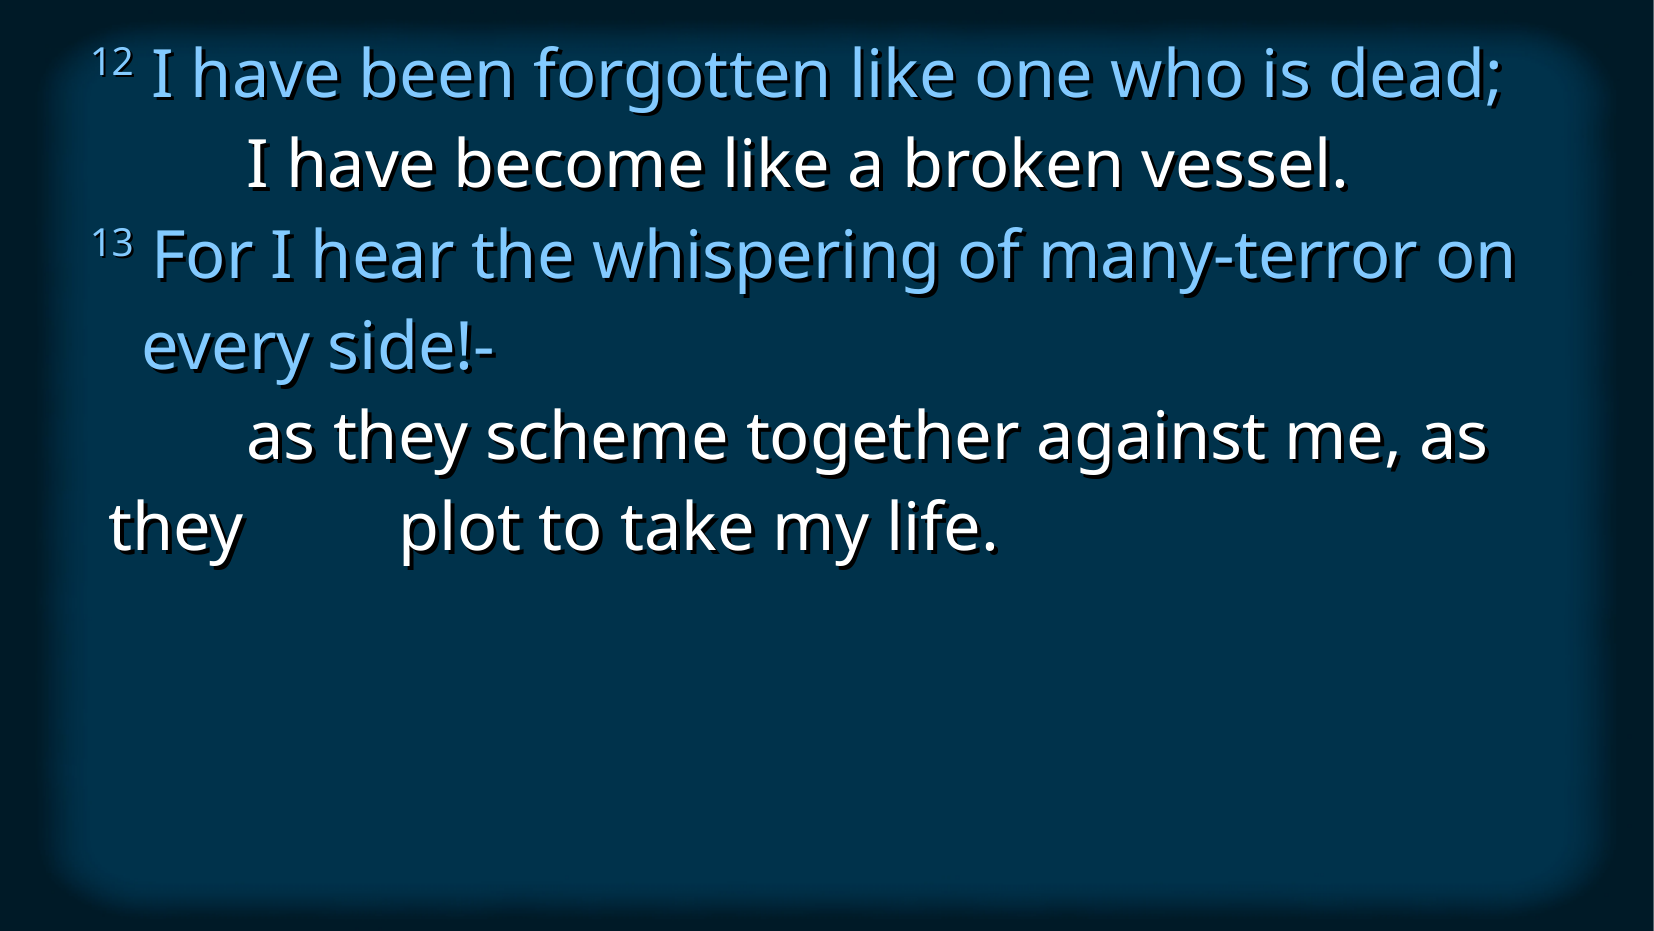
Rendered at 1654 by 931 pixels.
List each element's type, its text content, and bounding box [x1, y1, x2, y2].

text_box 12 I have been forgotten like one who is dead; I have become like a broken vessel. 13 For I hear the whispering of many-terror on every side!- as they scheme together against me, as they plot to take my life. [75, 18, 1583, 586]
picture [0, 0, 1654, 931]
